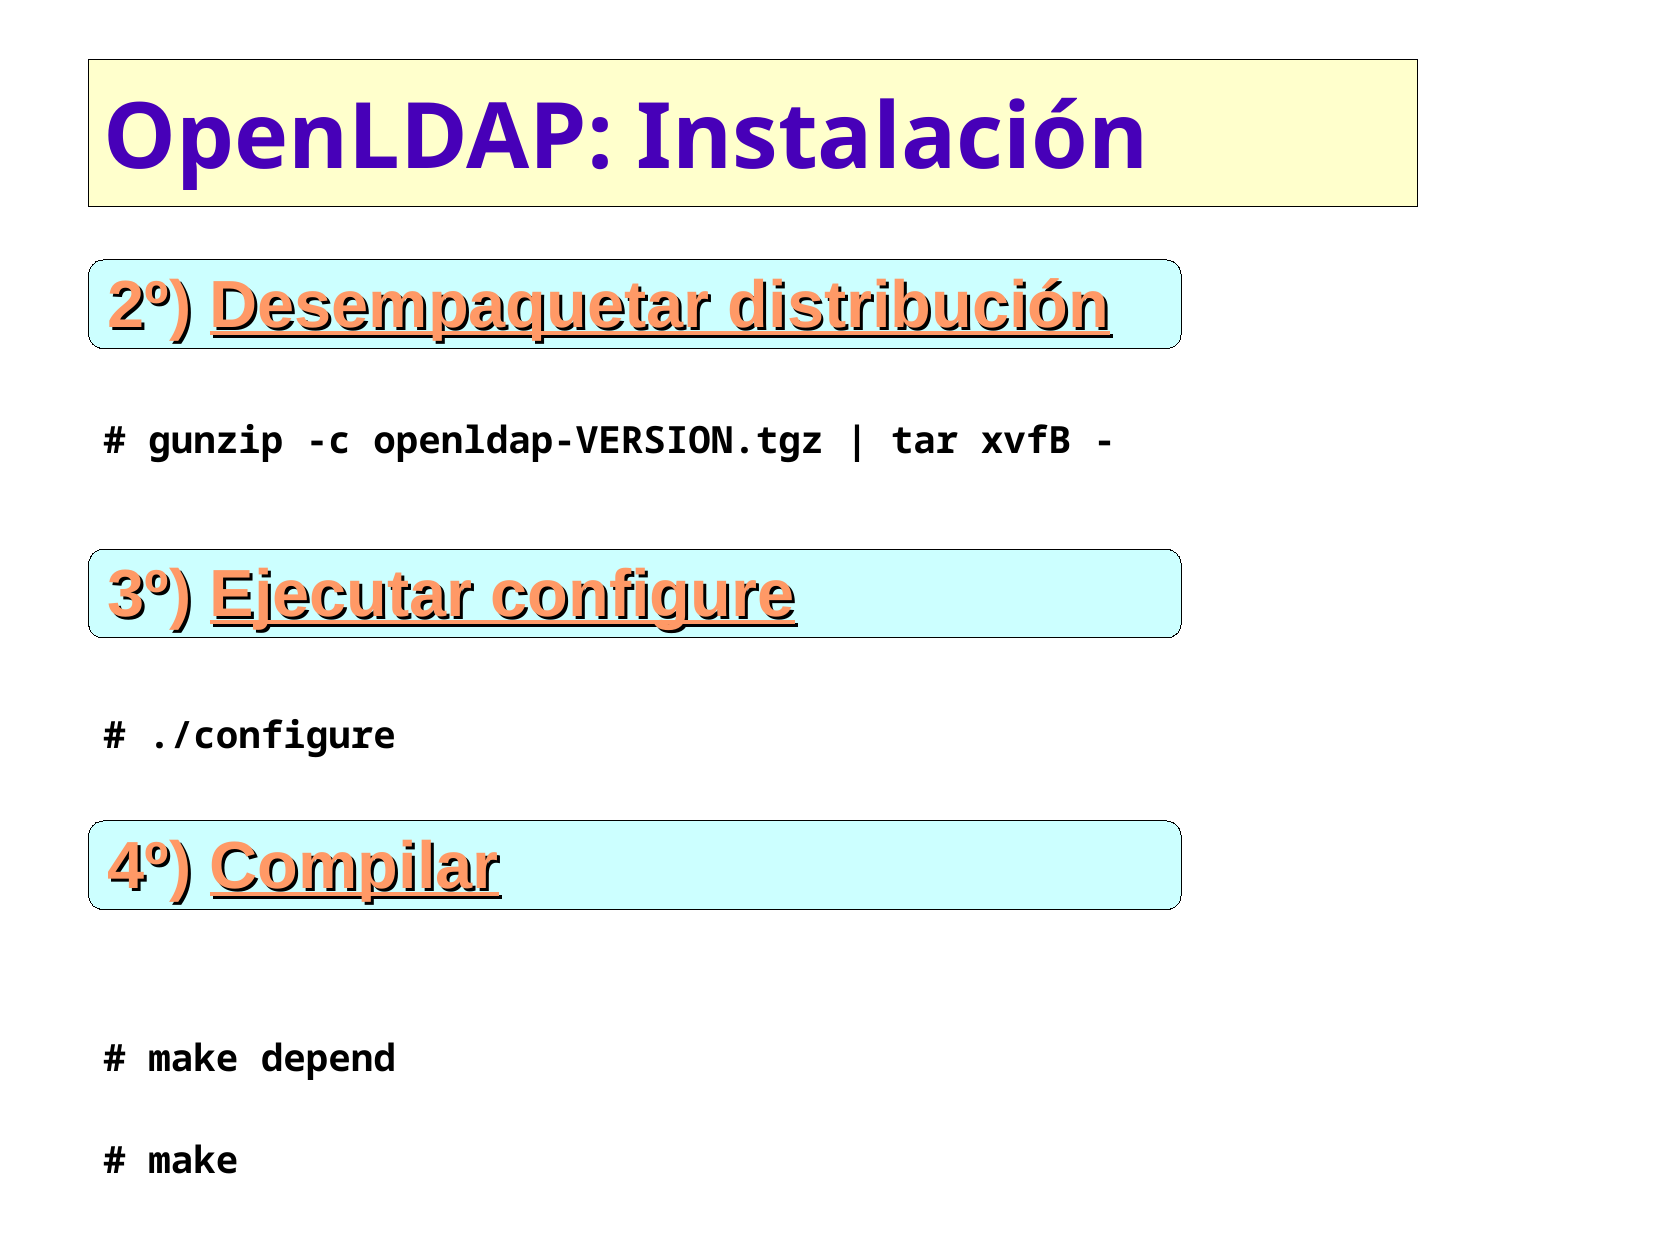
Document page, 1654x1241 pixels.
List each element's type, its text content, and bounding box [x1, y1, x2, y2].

text_box 2º) Desempaquetar distribución [88, 259, 1182, 349]
text_box # gunzip -c openldap-VERSION.tgz | tar xvfB - [88, 406, 1595, 467]
text_box # make depend # make [88, 973, 1595, 1126]
text_box # ./configure [88, 701, 1595, 763]
text_box 3º) Ejecutar configure [88, 549, 1182, 638]
text_box OpenLDAP: Instalación [88, 59, 1418, 207]
text_box 4º) Compilar [88, 820, 1182, 910]
